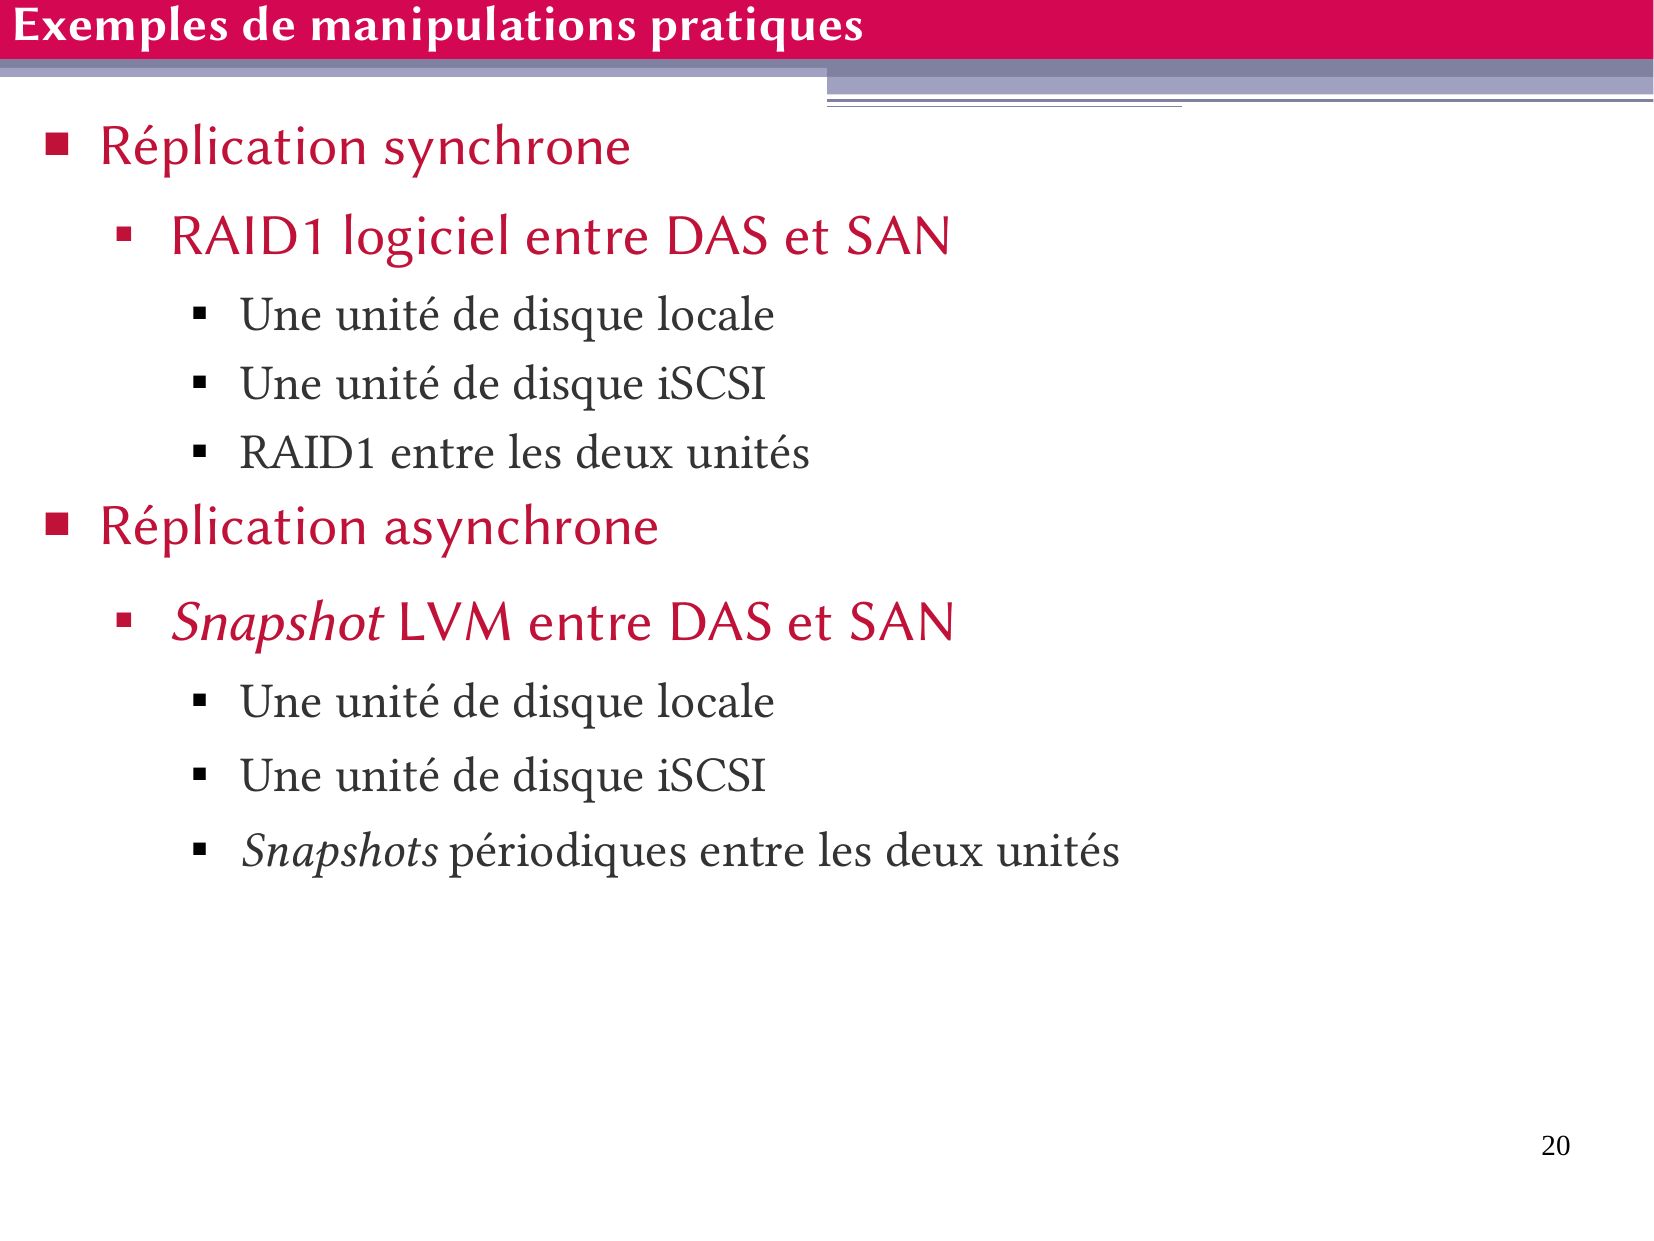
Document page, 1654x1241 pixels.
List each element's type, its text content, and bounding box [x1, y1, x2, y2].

text_box [0, 0, 1654, 136]
list Exemples de manipulations pratiques [11, 0, 1270, 54]
text_box VG [668, 856, 768, 924]
list Réplication synchrone RAID1 logiciel entre DAS et SAN Une unité de disque locale Une unité de disque iSCSI RAID1 entre les deux unités Réplication asynchrone Snapshot LVM entre DAS et SAN Une unité de disque locale Une unité de disque iSCSI Snapshots périodiques entre les deux unités [27, 112, 1595, 1182]
